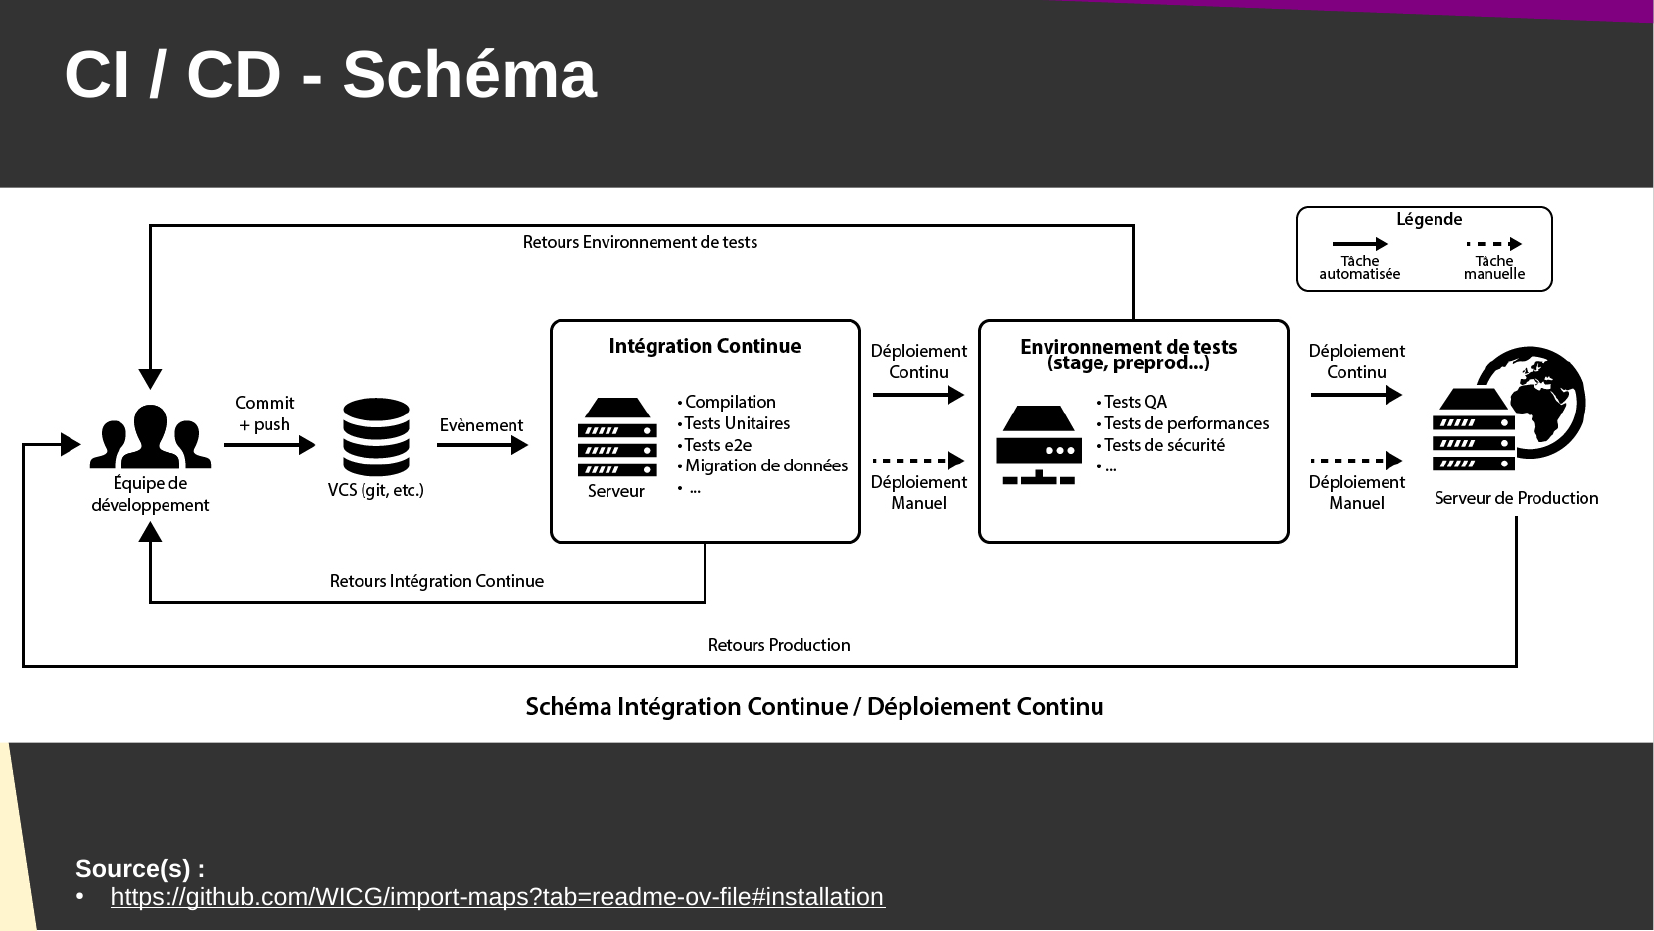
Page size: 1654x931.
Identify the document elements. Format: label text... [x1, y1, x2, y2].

text_box [0, 187, 1654, 931]
picture [22, 206, 1632, 724]
text_box Source(s) : https://github.com/WICG/import-maps?tab=readme-ov-file#installation [60, 838, 1546, 919]
text_box [1042, 0, 1654, 24]
title CI / CD - Schéma [64, 37, 1471, 119]
